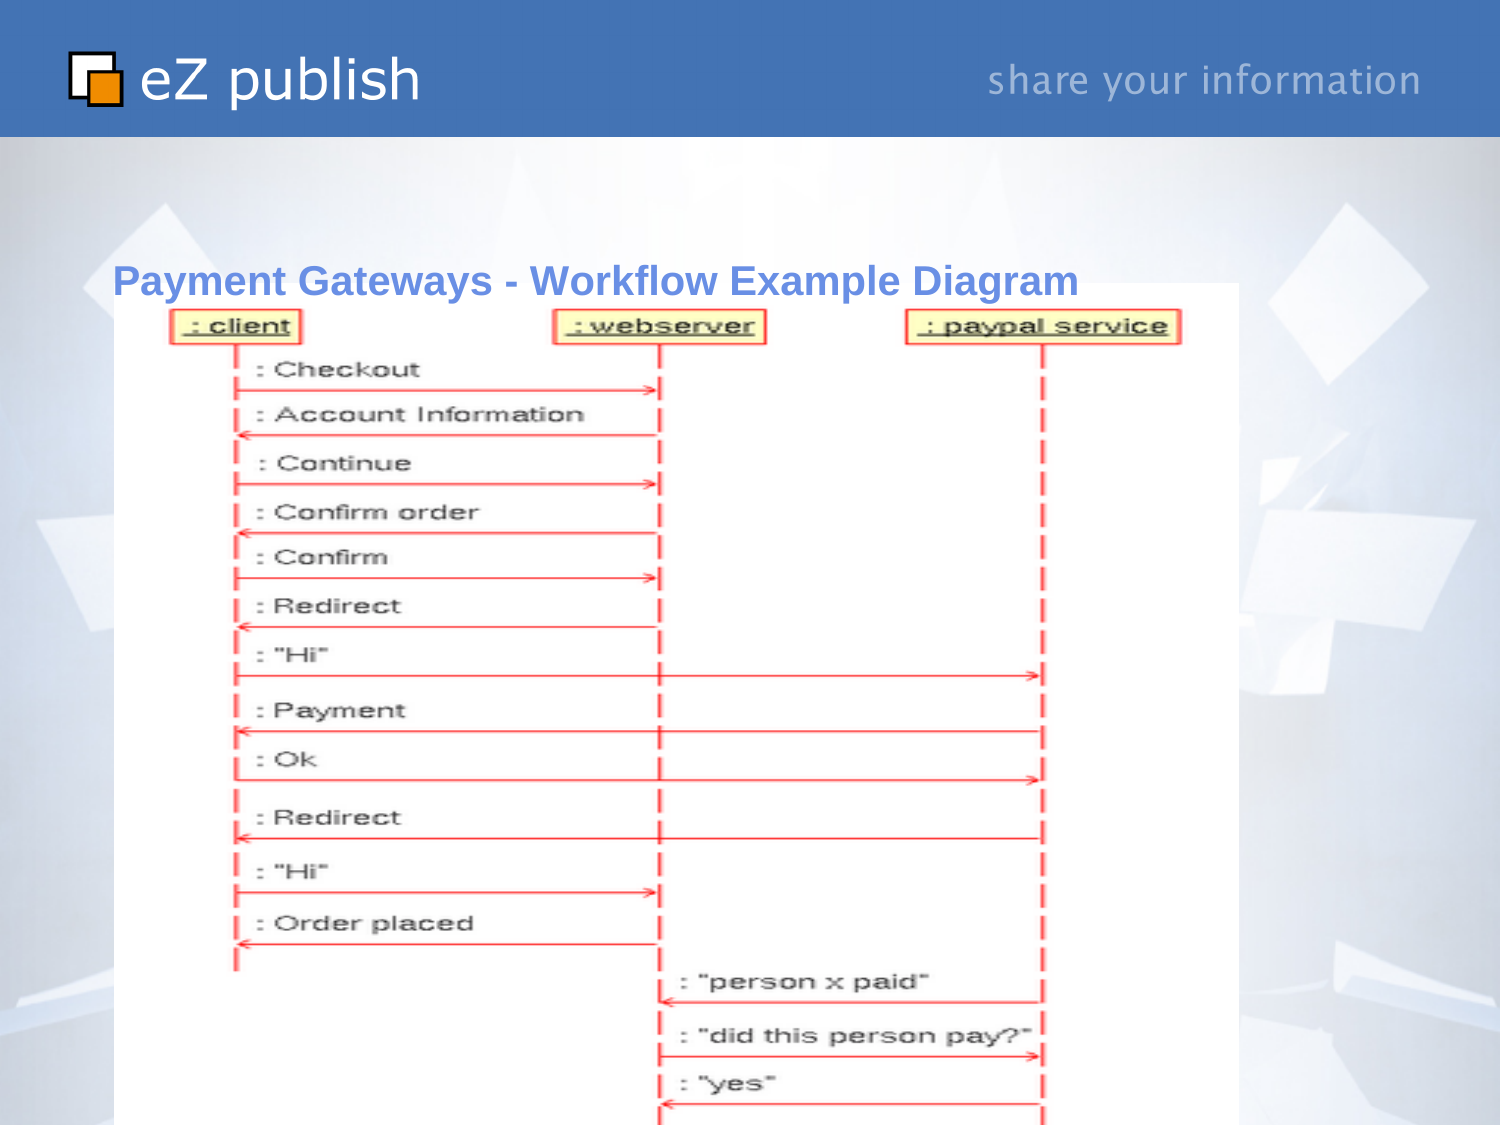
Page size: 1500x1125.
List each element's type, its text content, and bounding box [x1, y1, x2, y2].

picture [0, 0, 1500, 1125]
title Payment Gateways - Workflow Example Diagram [112, 237, 1500, 325]
list [112, 324, 1388, 1000]
